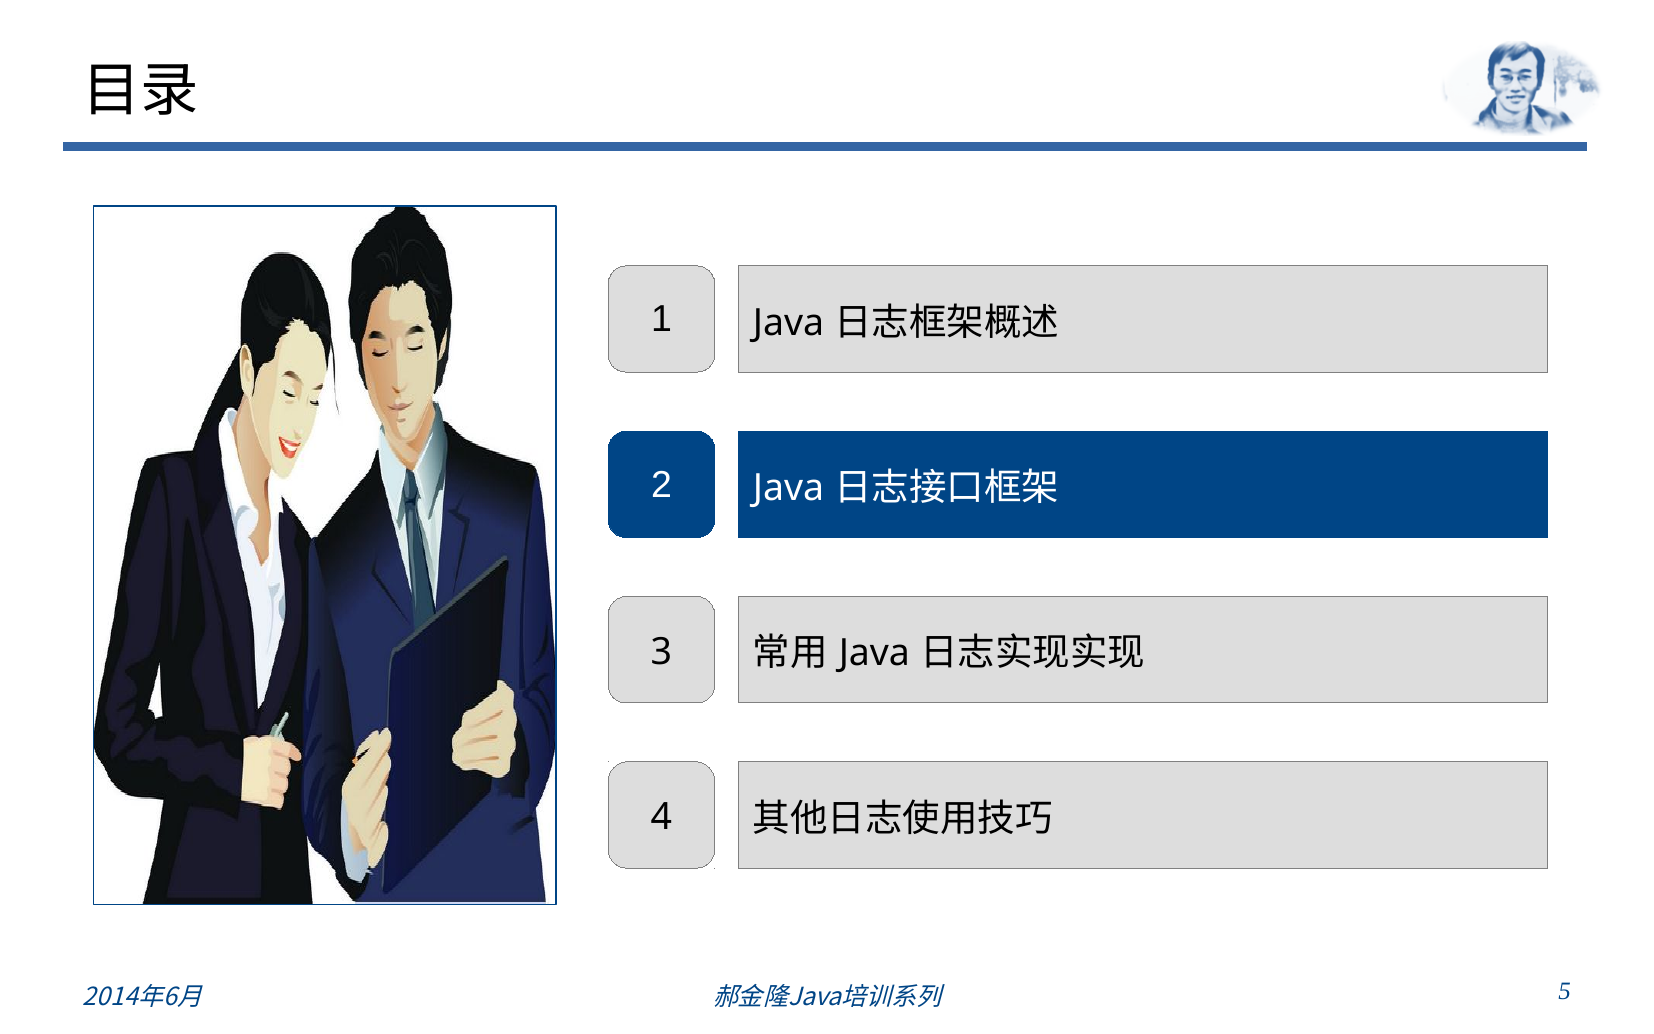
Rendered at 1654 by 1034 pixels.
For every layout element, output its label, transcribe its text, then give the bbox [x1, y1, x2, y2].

picture [1440, 41, 1604, 136]
text_box Java日志接口框架 [738, 431, 1548, 538]
text_box Java日志框架概述 [738, 265, 1548, 373]
text_box 常用Java日志实现实现 [738, 596, 1548, 703]
picture [94, 206, 556, 904]
title 目录 [82, 41, 1571, 130]
text_box 4 [608, 761, 715, 869]
text_box 1 [608, 265, 715, 373]
text_box 3 [608, 596, 715, 703]
text_box 2 [608, 431, 715, 538]
text_box 其他日志使用技巧 [738, 762, 1547, 868]
